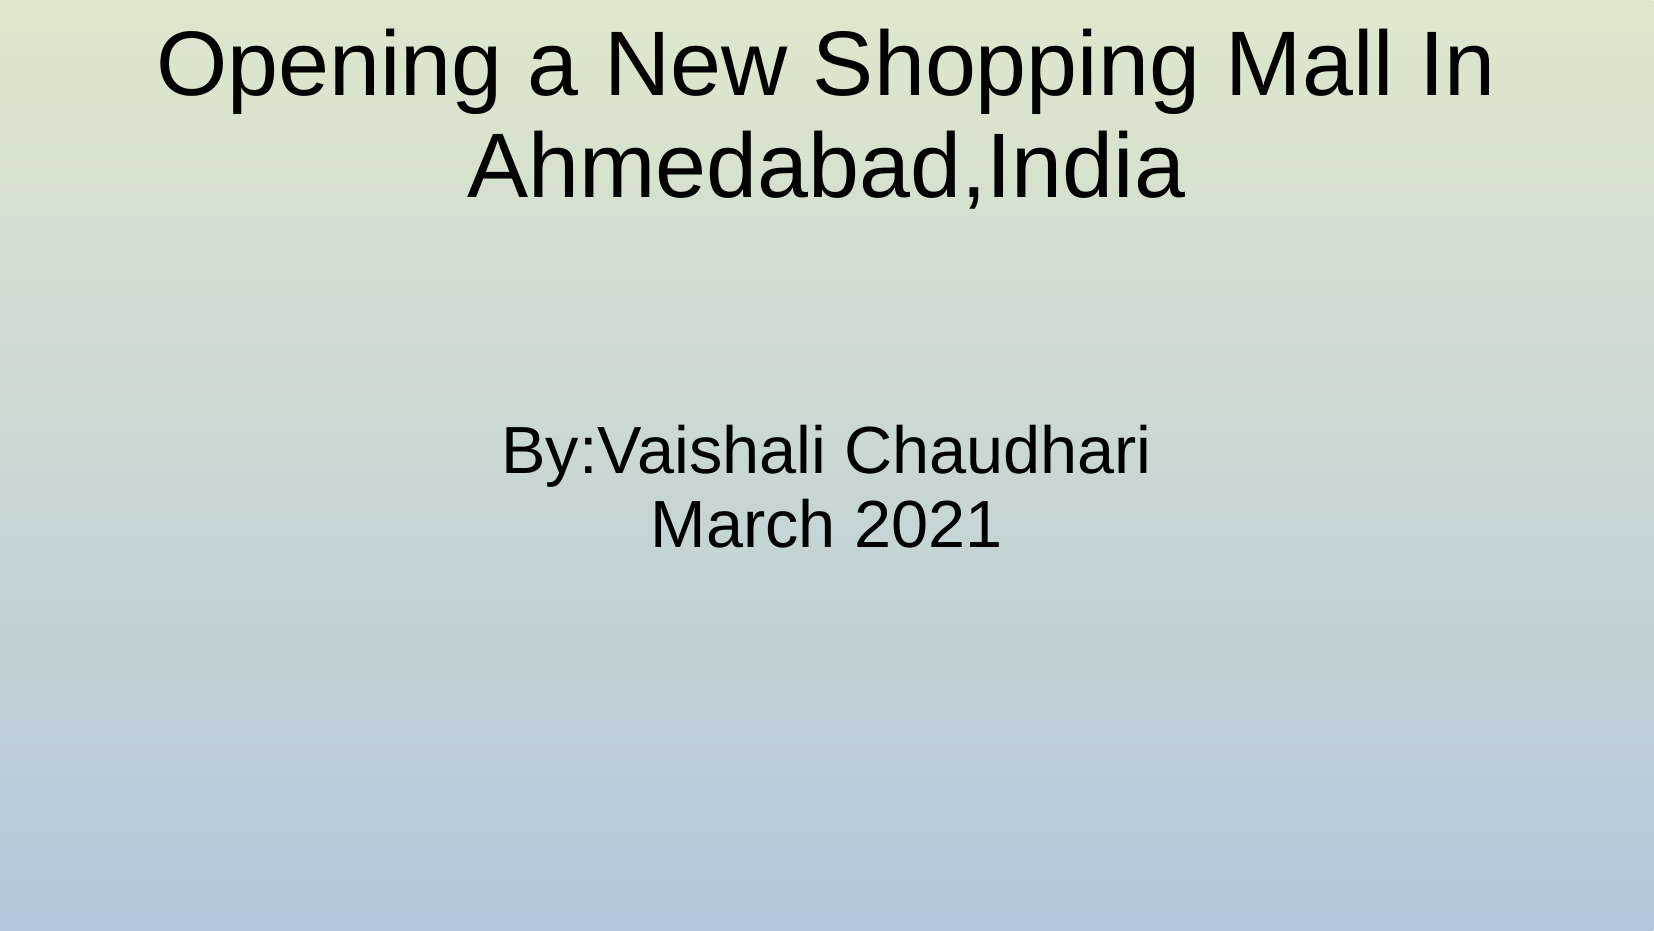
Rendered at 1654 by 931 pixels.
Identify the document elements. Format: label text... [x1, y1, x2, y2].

subtitle By:Vaishali Chaudhari March 2021 [82, 217, 1571, 758]
title Opening a New Shopping Mall In Ahmedabad,India [82, 12, 1571, 217]
